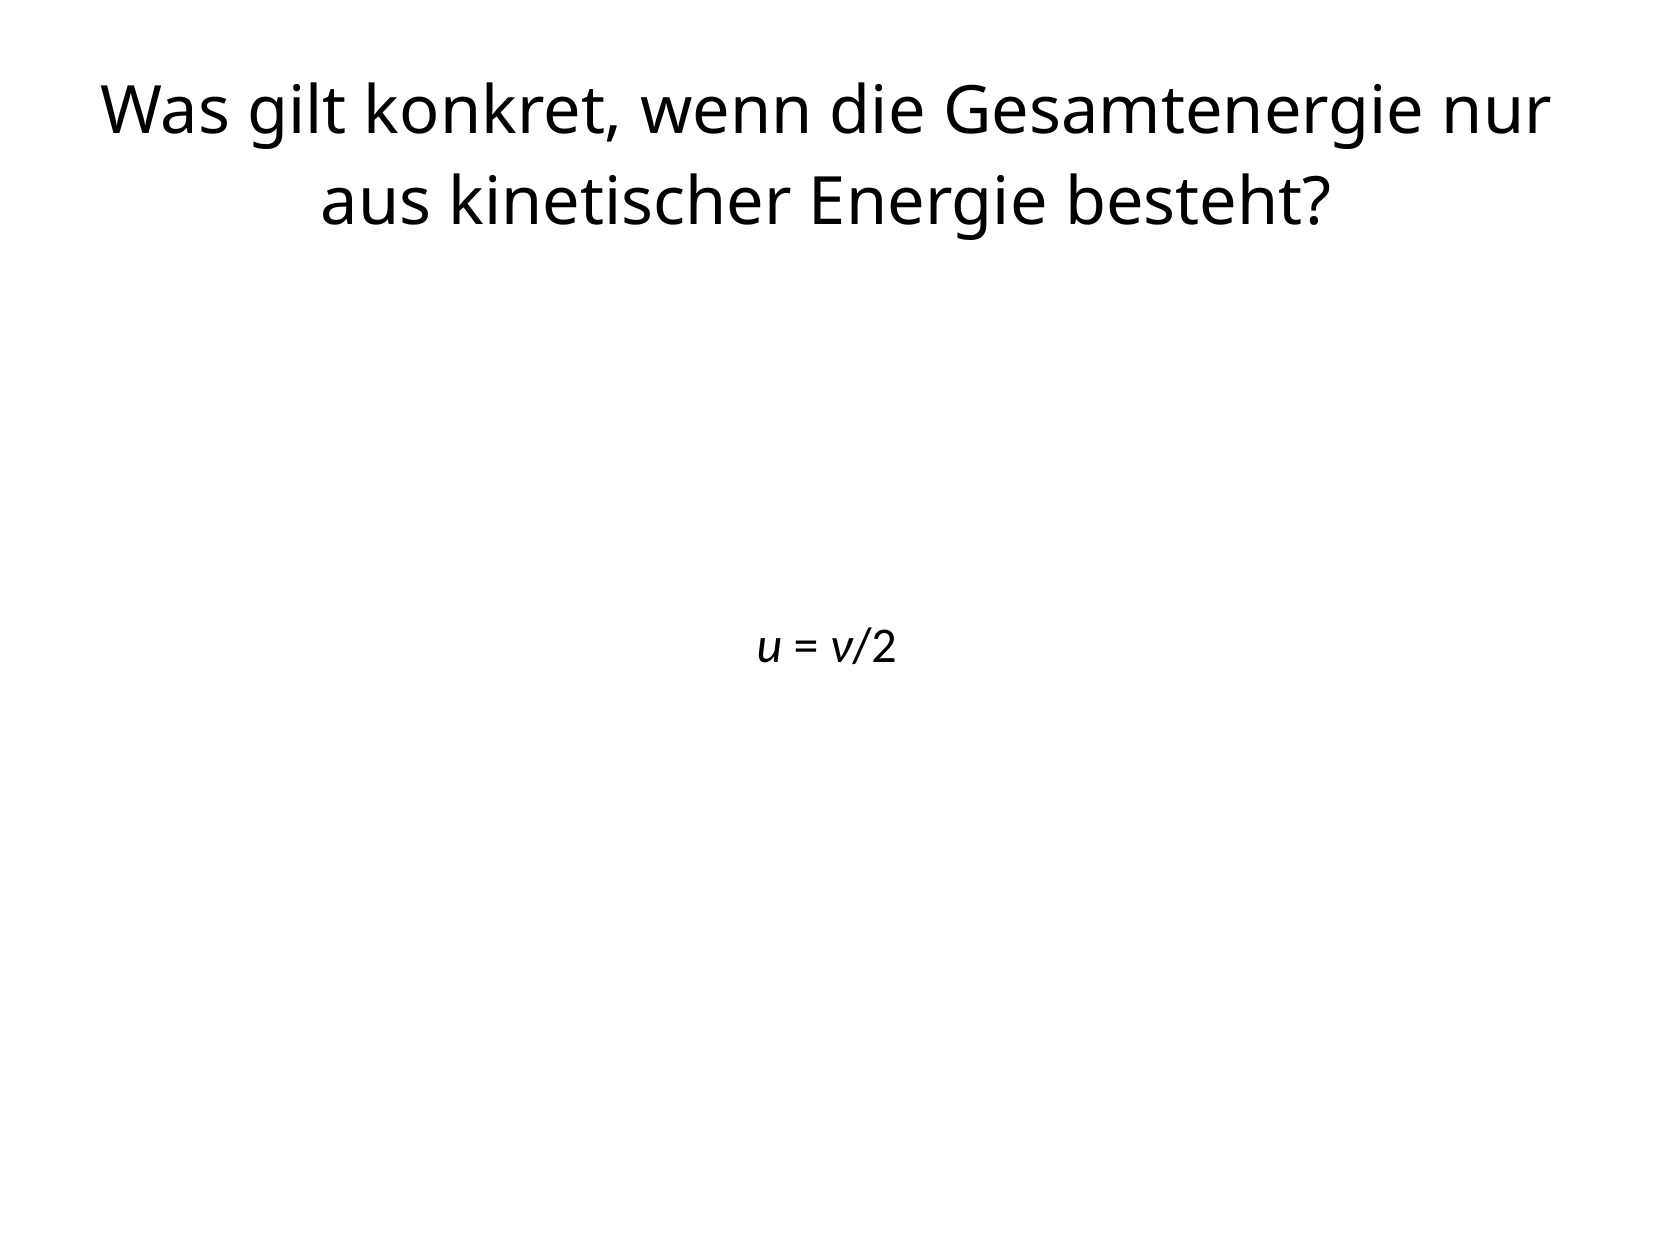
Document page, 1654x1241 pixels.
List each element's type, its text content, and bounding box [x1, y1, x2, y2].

subtitle u = ν/2 [82, 290, 1571, 1010]
title Was gilt konkret, wenn die Gesamtenergie nur aus kinetischer Energie besteht? [82, 49, 1571, 257]
